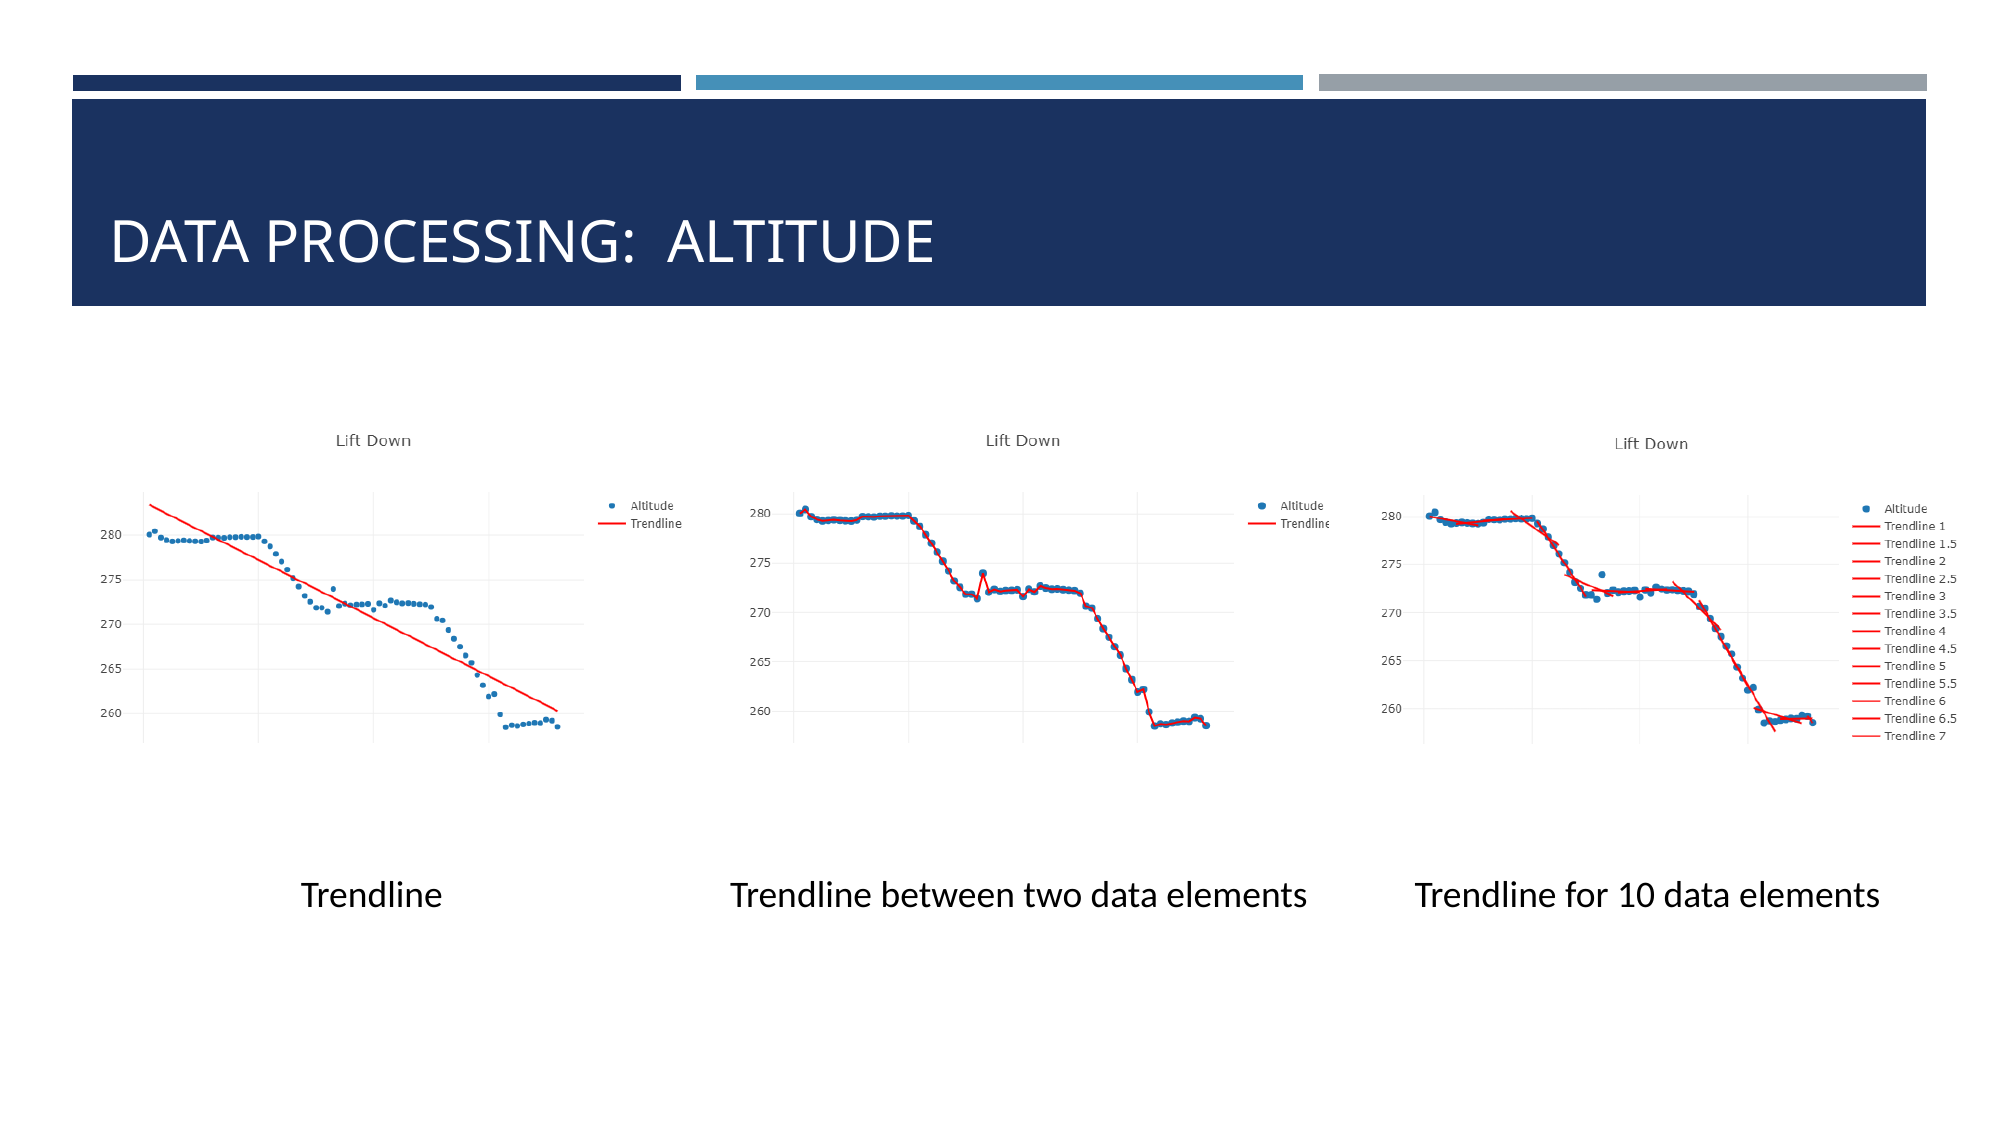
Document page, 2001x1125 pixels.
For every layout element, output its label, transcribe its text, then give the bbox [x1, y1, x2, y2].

text_box Trendline for 10 data elements [1399, 862, 1902, 923]
text_box Trendline between two data elements [715, 862, 1331, 923]
picture [48, 399, 1973, 817]
text_box Trendline [285, 862, 461, 923]
title Data Processing: Altitude [94, 119, 1904, 282]
